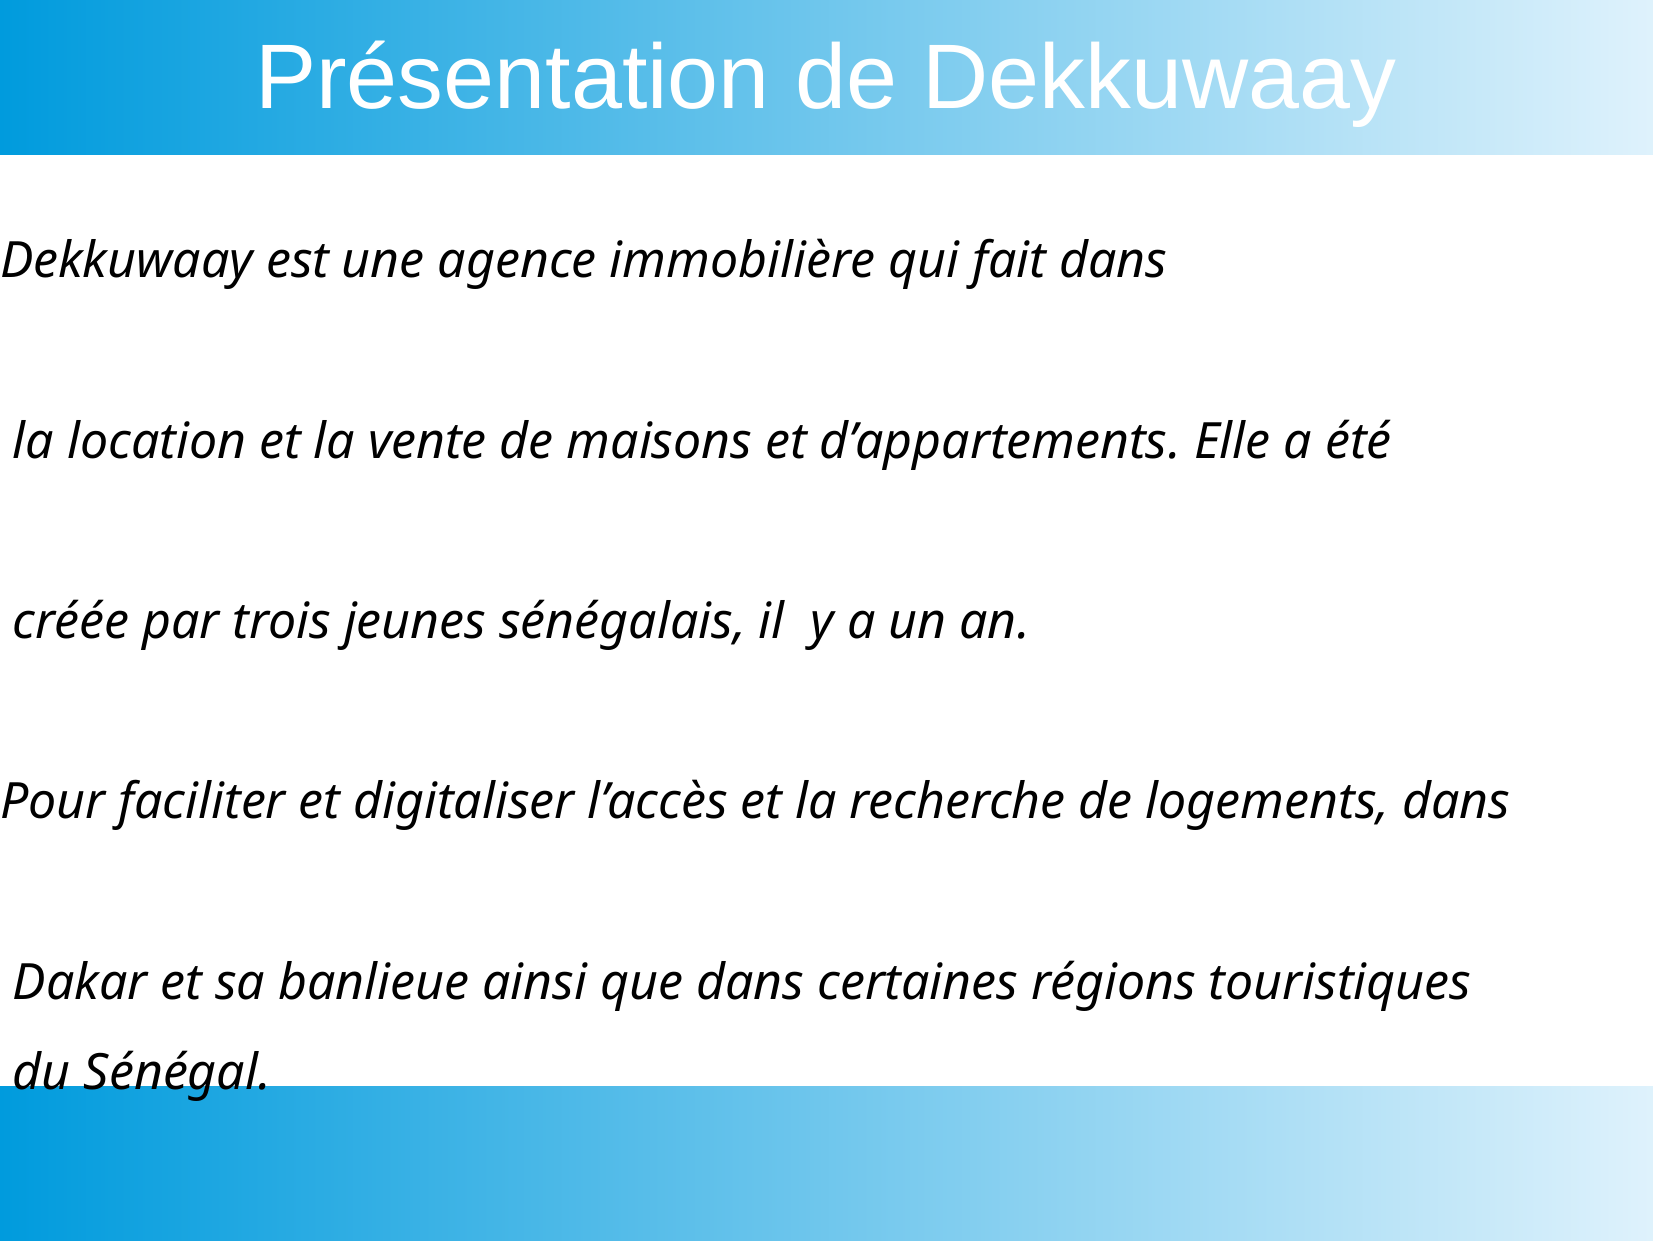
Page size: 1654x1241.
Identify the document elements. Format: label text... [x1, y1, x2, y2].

title Présentation de Dekkuwaay [0, 0, 1654, 155]
list Dekkuwaay est une agence immobilière qui fait dans la location et la vente de maisons et d’appartements. Elle a été créée par trois jeunes sénégalais, il y a un an. Pour faciliter et digitaliser l’accès et la recherche de logements, dans Dakar et sa banlieue ainsi que dans certaines régions touristiques du Sénégal. [0, 224, 1571, 1087]
